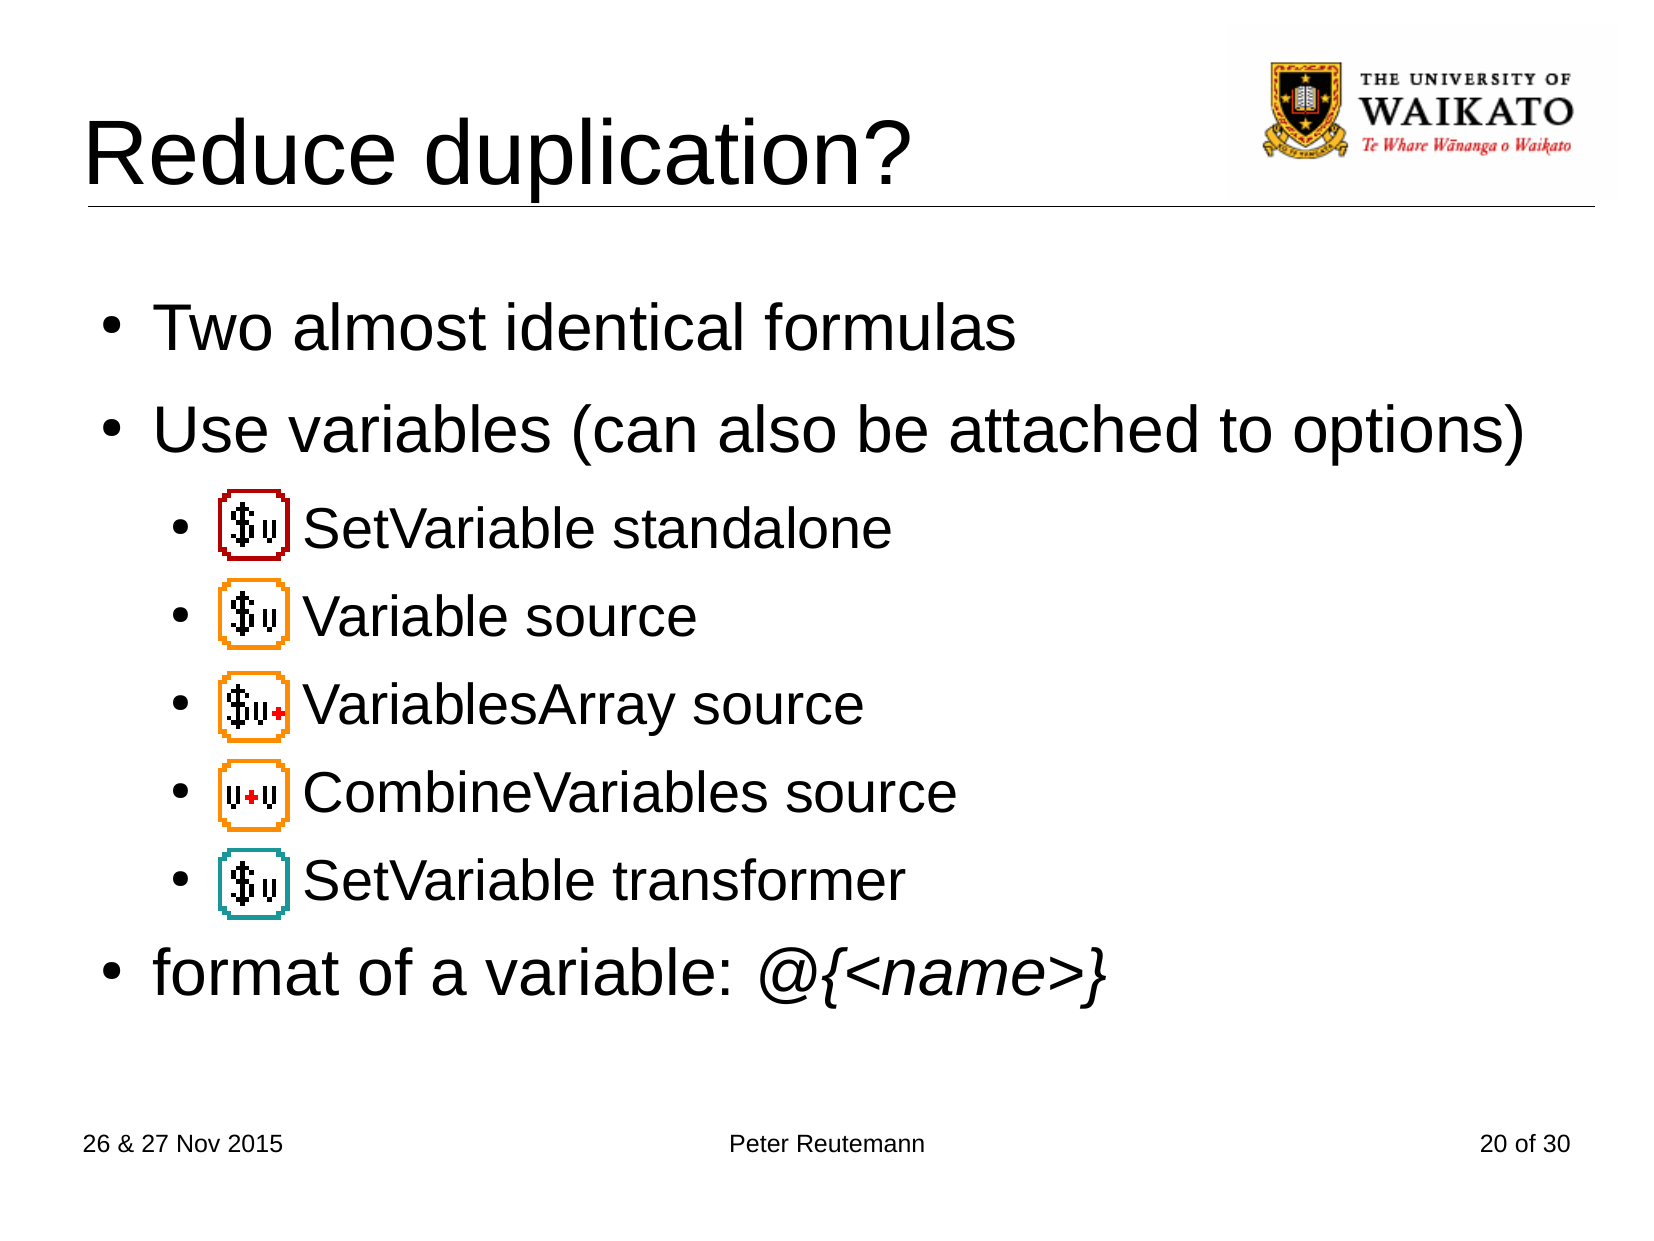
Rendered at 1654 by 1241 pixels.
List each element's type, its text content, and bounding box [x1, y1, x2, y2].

list Two almost identical formulas Use variables (can also be attached to options) SetVariable standalone Variable source VariablesArray source CombineVariables source SetVariable transformer format of a variable: @{<name>} [82, 290, 1571, 1010]
picture [218, 848, 290, 920]
picture [218, 759, 290, 832]
picture [218, 578, 290, 650]
picture [1228, 24, 1619, 201]
title Reduce duplication? [82, 49, 1571, 257]
picture [218, 671, 290, 743]
picture [218, 489, 290, 561]
